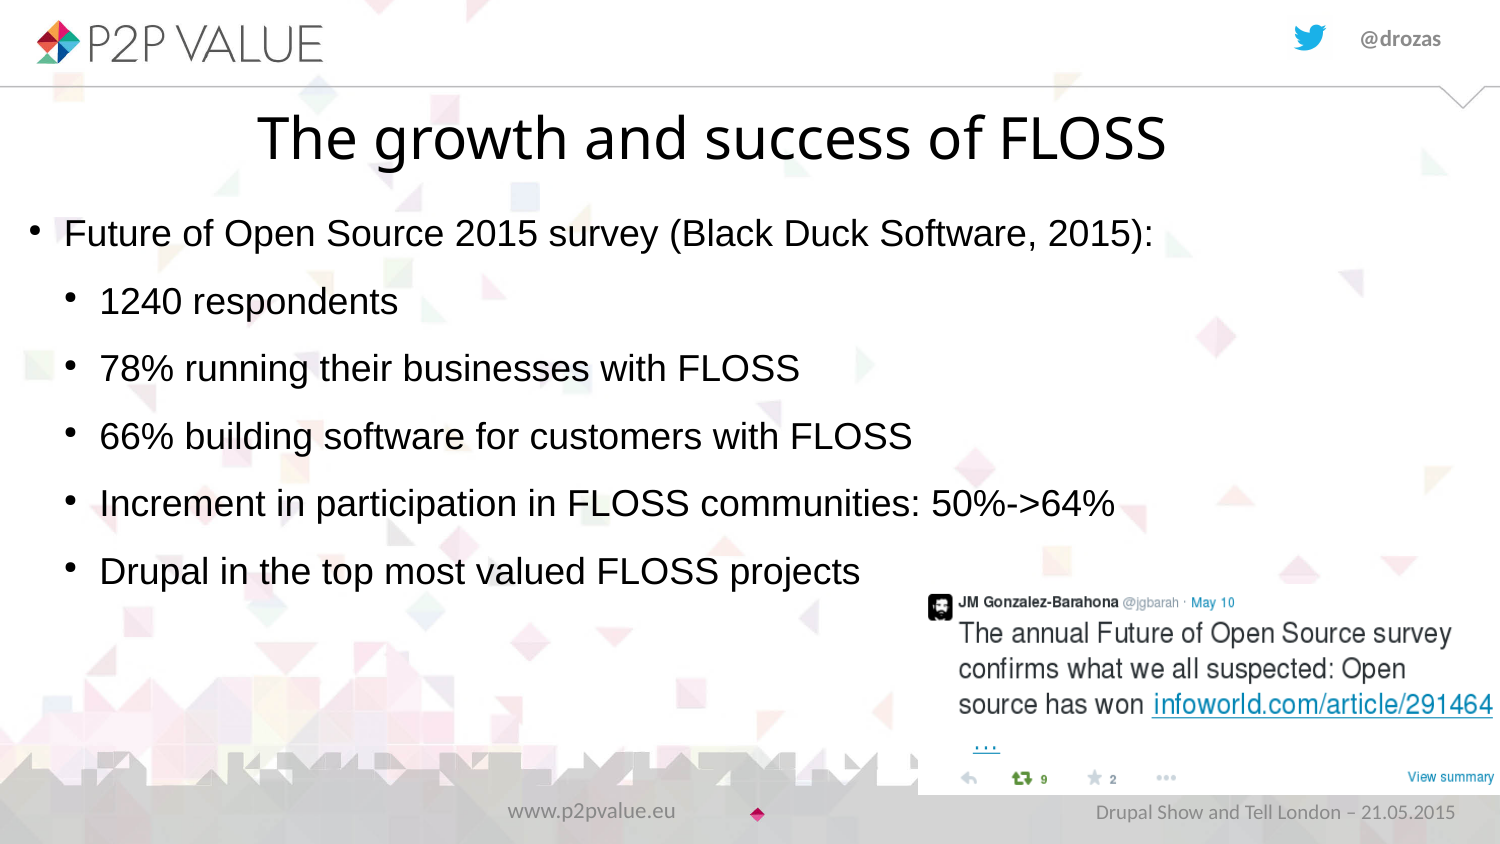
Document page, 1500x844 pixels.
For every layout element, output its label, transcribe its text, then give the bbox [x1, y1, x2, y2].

text_box @drozas [1333, 15, 1455, 60]
text_box Drupal Show and Tell London – 21.05.2015 [777, 788, 1470, 834]
title The growth and success of FLOSS [60, 92, 1366, 180]
subtitle Future of Open Source 2015 survey (Black Duck Software, 2015): 1240 respondents 78% running their businesses with FLOSS 66% building software for customers with FLOSS Increment in participation in FLOSS communities: 50%->64% Drupal in the top most valued FLOSS projects [15, 180, 1496, 826]
text_box www.p2pvalue.eu [501, 789, 720, 829]
picture [0, 0, 1500, 844]
